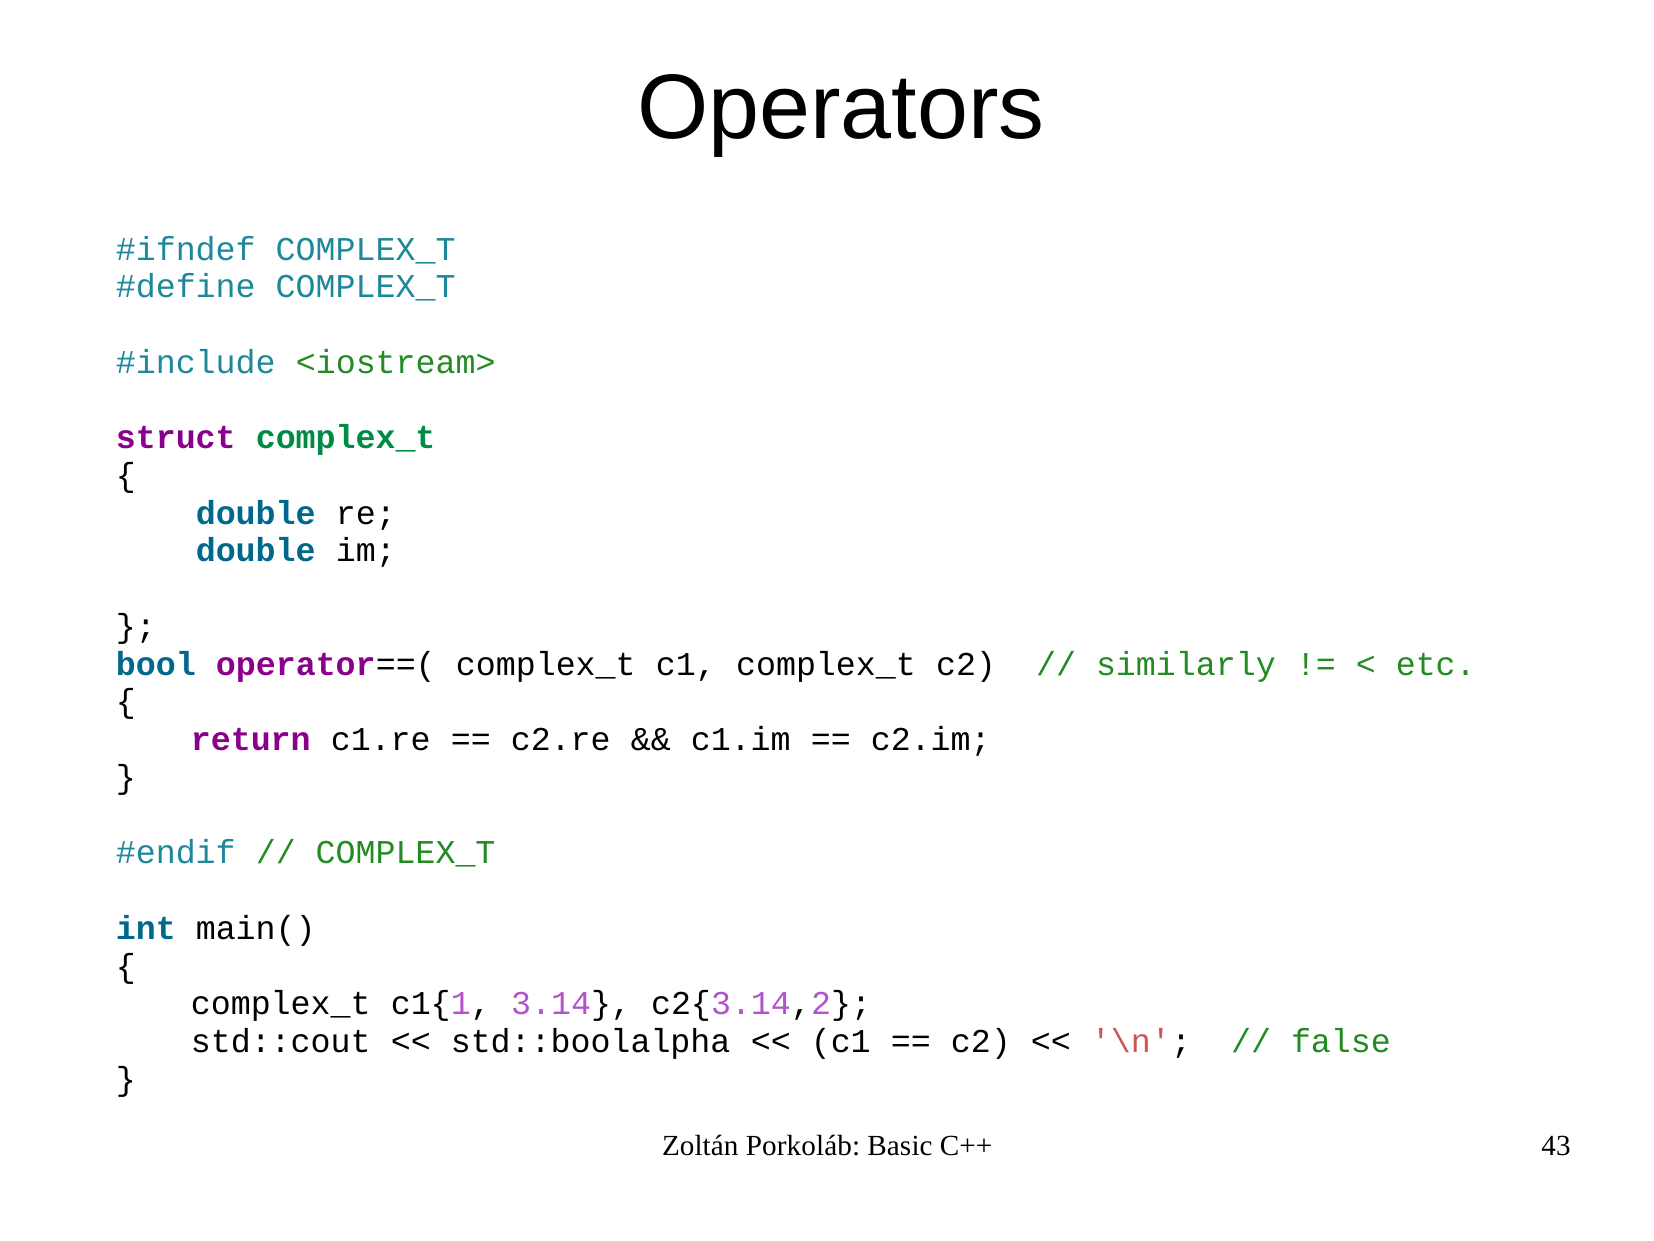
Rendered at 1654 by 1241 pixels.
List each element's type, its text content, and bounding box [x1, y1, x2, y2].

title Operators [60, 2, 1598, 165]
list #ifndef COMPLEX_T #define COMPLEX_T #include <iostream> struct complex_t { double re; double im; }; bool operator==( complex_t c1, complex_t c2) // similarly != < etc. { return c1.re == c2.re && c1.im == c2.im; } #endif // COMPLEX_T int main() { complex_t c1{1, 3.14}, c2{3.14,2}; std::cout << std::boolalpha << (c1 == c2) << '\n'; // false } [45, 165, 1654, 1186]
